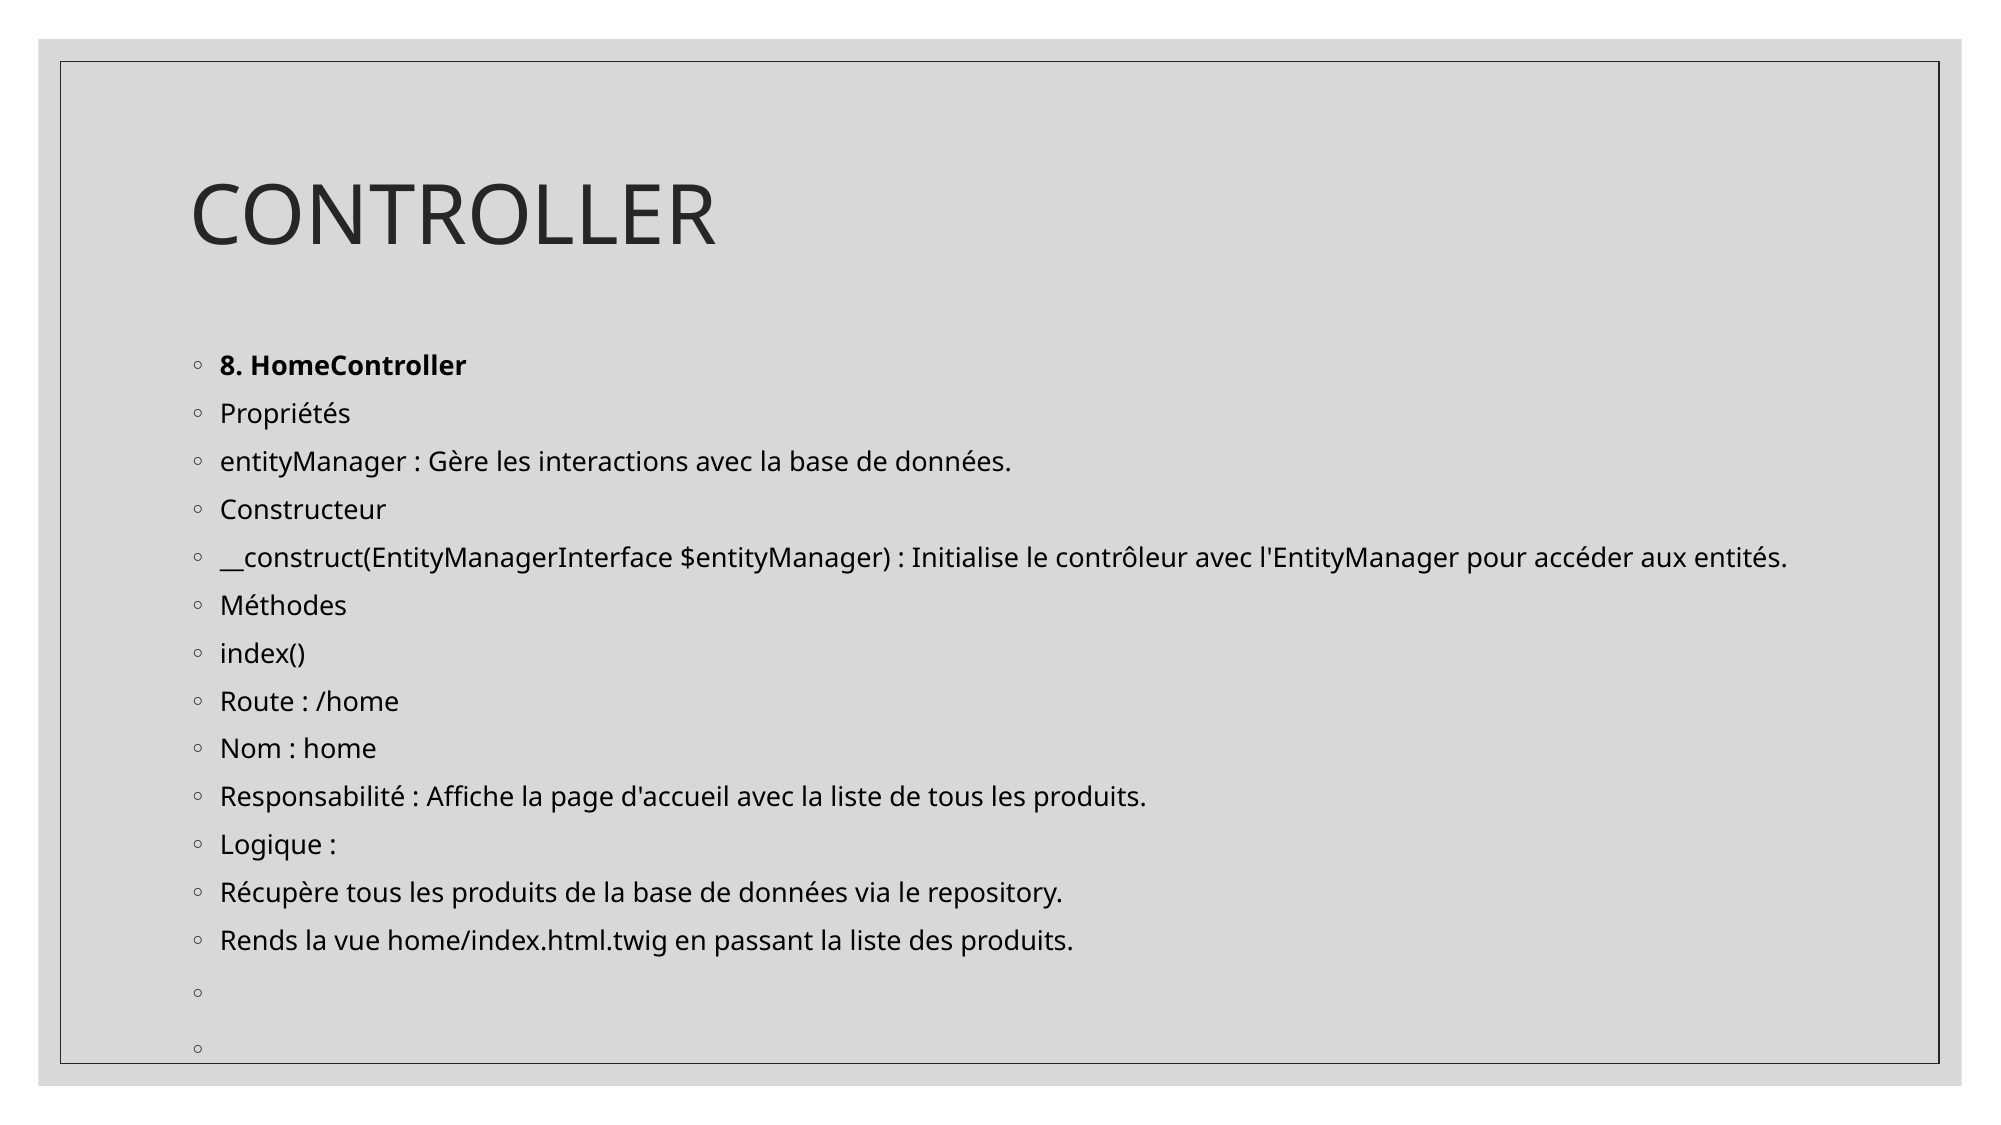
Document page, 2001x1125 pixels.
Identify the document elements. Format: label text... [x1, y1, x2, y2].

title CONTROLLER [174, 105, 1825, 331]
list 8. HomeController Propriétés entityManager : Gère les interactions avec la base de données. Constructeur __construct(EntityManagerInterface $entityManager) : Initialise le contrôleur avec l'EntityManager pour accéder aux entités. Méthodes index() Route : /home Nom : home Responsabilité : Affiche la page d'accueil avec la liste de tous les produits. Logique : Récupère tous les produits de la base de données via le repository. Rends la vue home/index.html.twig en passant la liste des produits. [174, 345, 1825, 977]
